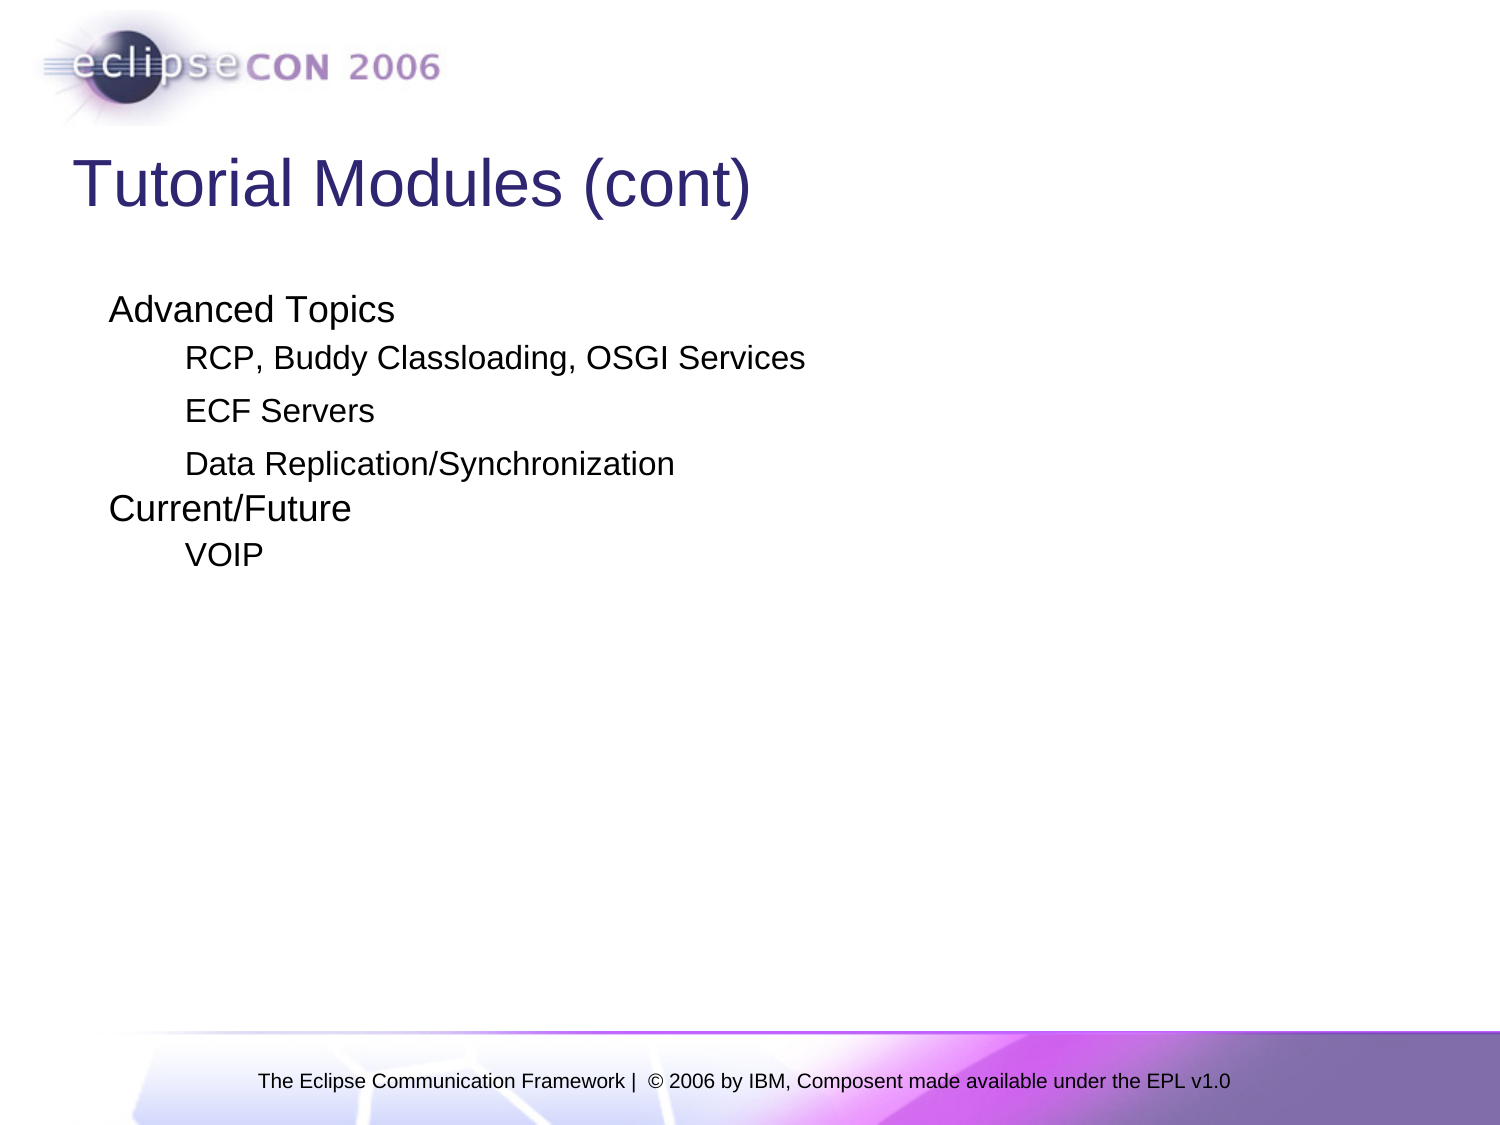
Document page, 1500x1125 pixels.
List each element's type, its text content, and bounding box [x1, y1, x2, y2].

picture [0, 1031, 1500, 1125]
list Advanced Topics RCP, Buddy Classloading, OSGI Services ECF Servers Data Replication/Synchronization Current/Future VOIP [108, 291, 1378, 918]
picture [31, 10, 1040, 126]
title Tutorial Modules (cont) [72, 150, 1426, 226]
